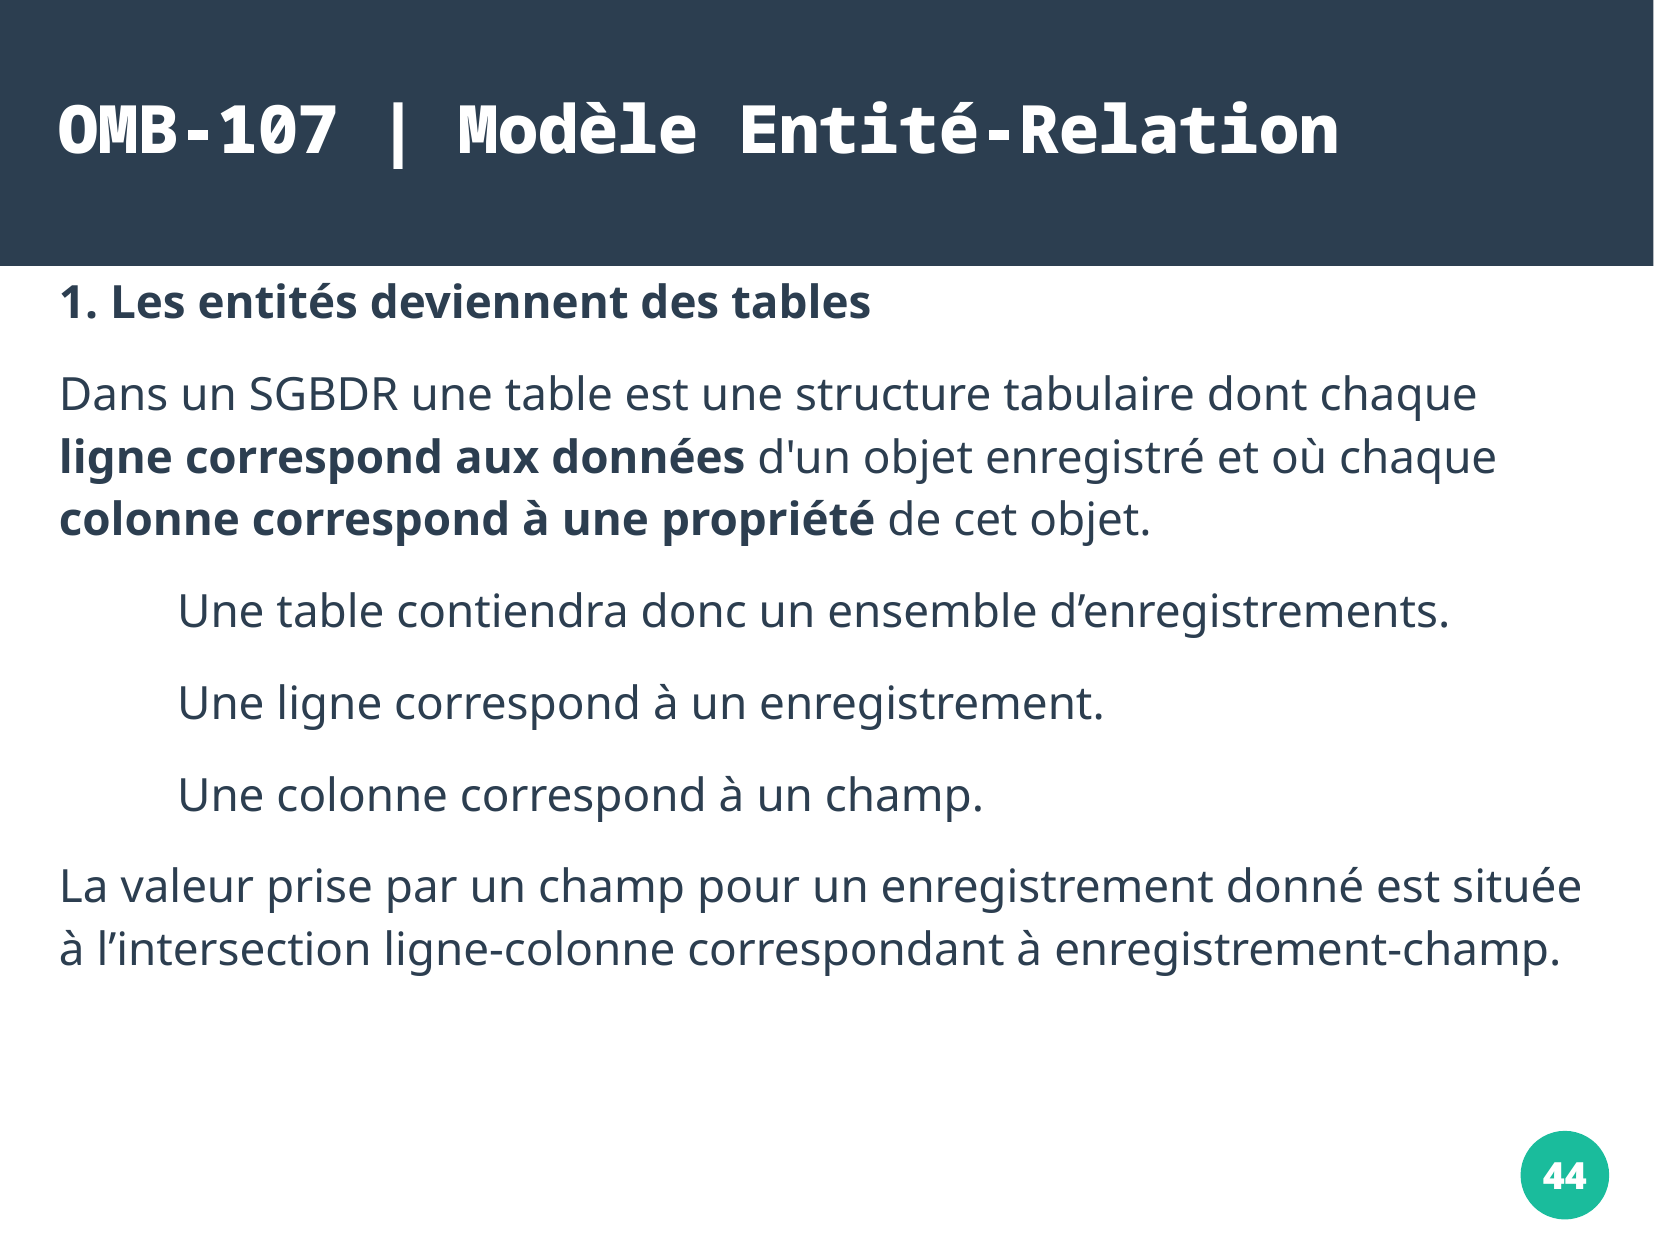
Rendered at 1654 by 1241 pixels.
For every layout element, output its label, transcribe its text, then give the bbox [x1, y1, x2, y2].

list 1. Les entités deviennent des tables Dans un SGBDR une table est une structure tabulaire dont chaque ligne correspond aux données d'un objet enregistré et où chaque colonne correspond à une propriété de cet objet. Une table contiendra donc un ensemble d’enregistrements. Une ligne correspond à un enregistrement. Une colonne correspond à un champ. La valeur prise par un champ pour un enregistrement donné est située à l’intersection ligne-colonne correspondant à enregistrement-champ. [58, 270, 1595, 1171]
title OMB-107 | Modèle Entité-Relation [58, 49, 1595, 207]
